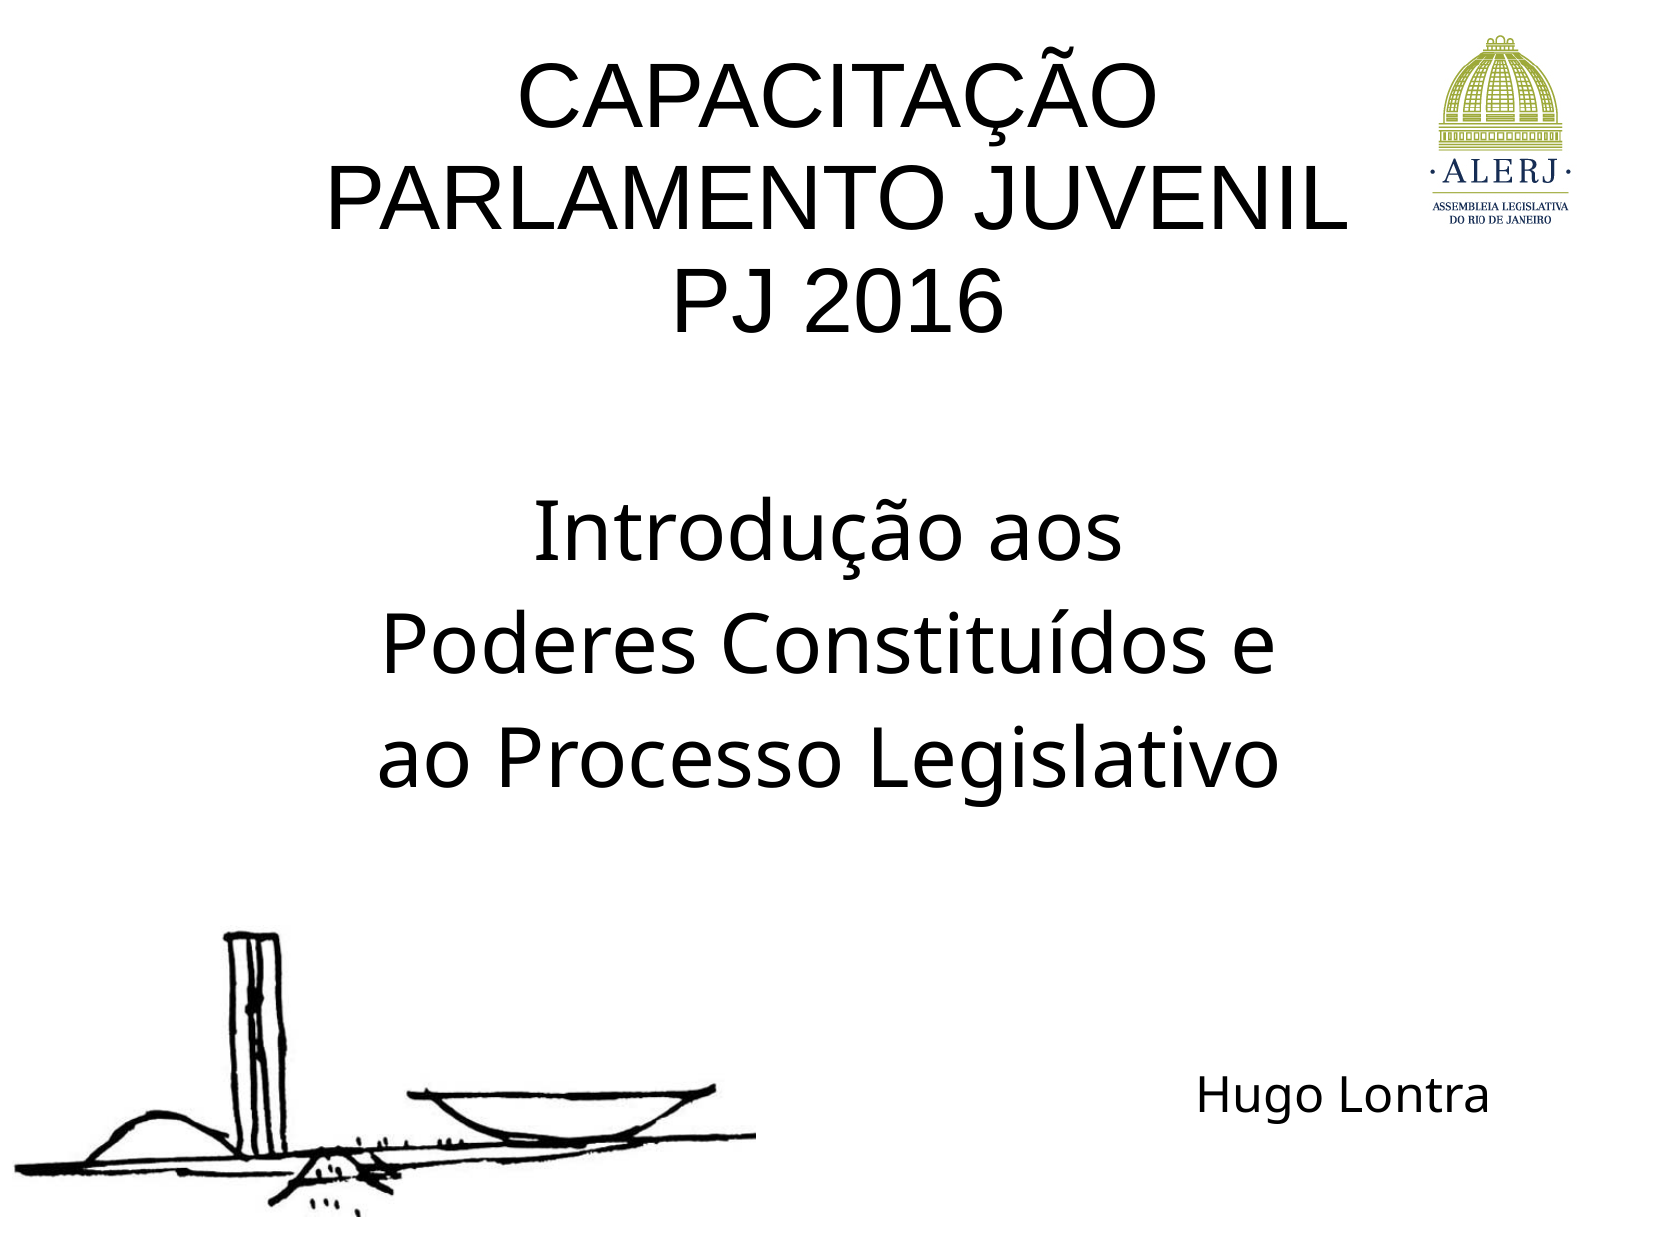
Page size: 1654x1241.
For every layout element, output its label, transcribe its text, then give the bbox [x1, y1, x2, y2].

picture [1358, 23, 1642, 235]
subtitle Introdução aos Poderes Constituídos e ao Processo Legislativo [366, 413, 1293, 870]
text_box Hugo Lontra [1181, 1051, 1528, 1163]
picture [12, 925, 756, 1217]
title CAPACITAÇÃO PARLAMENTO JUVENIL PJ 2016 [70, 44, 1607, 352]
